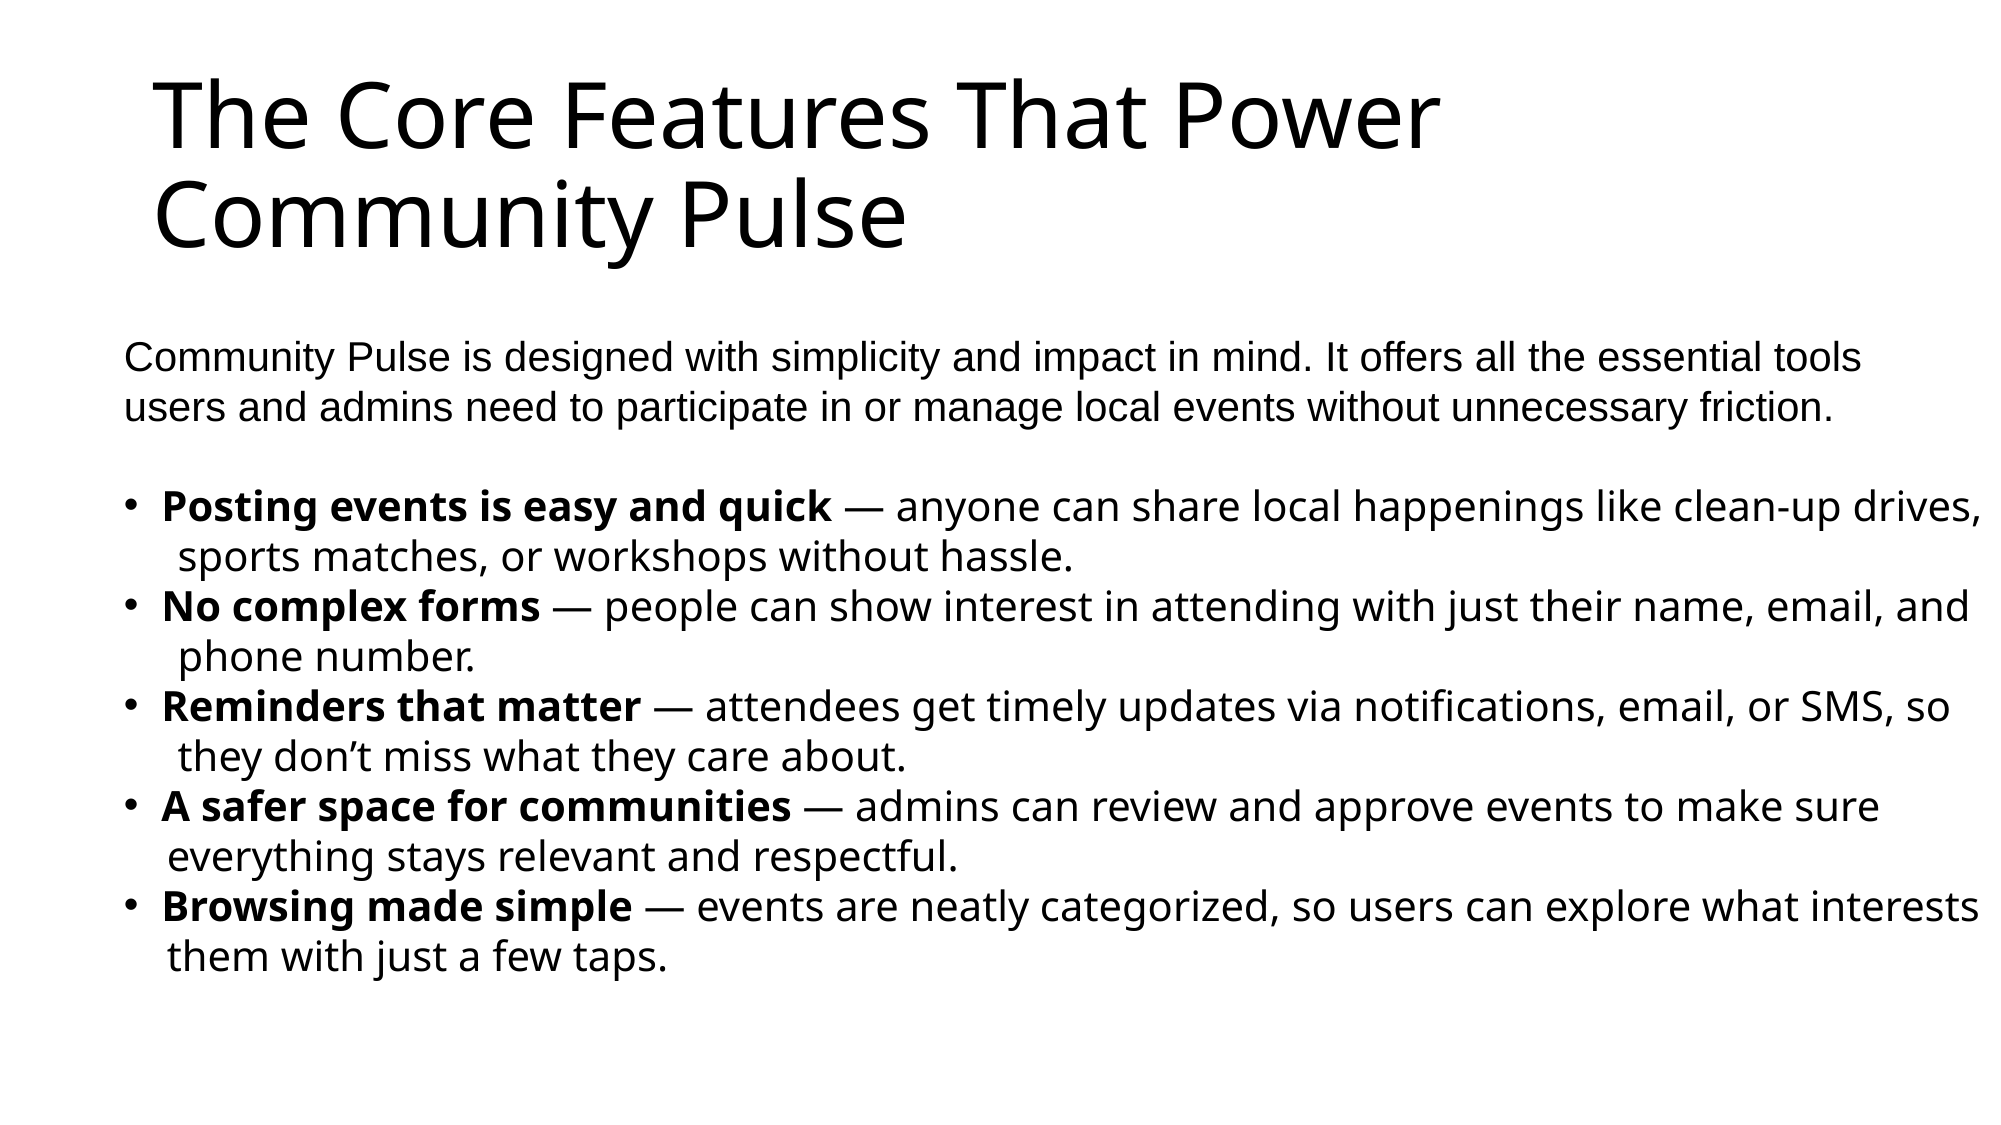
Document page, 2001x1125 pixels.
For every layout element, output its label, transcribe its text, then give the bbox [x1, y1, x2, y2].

list Community Pulse is designed with simplicity and impact in mind. It offers all the essential tools users and admins need to participate in or manage local events without unnecessary friction. Posting events is easy and quick — anyone can share local happenings like clean-up drives, sports matches, or workshops without hassle. No complex forms — people can show interest in attending with just their name, email, and phone number. Reminders that matter — attendees get timely updates via notifications, email, or SMS, so they don’t miss what they care about. A safer space for communities — admins can review and approve events to make sure everything stays relevant and respectful. Browsing made simple — events are neatly categorized, so users can explore what interests them with just a few taps. [108, 318, 1892, 1041]
title The Core Features That Power Community Pulse [137, 59, 1863, 278]
